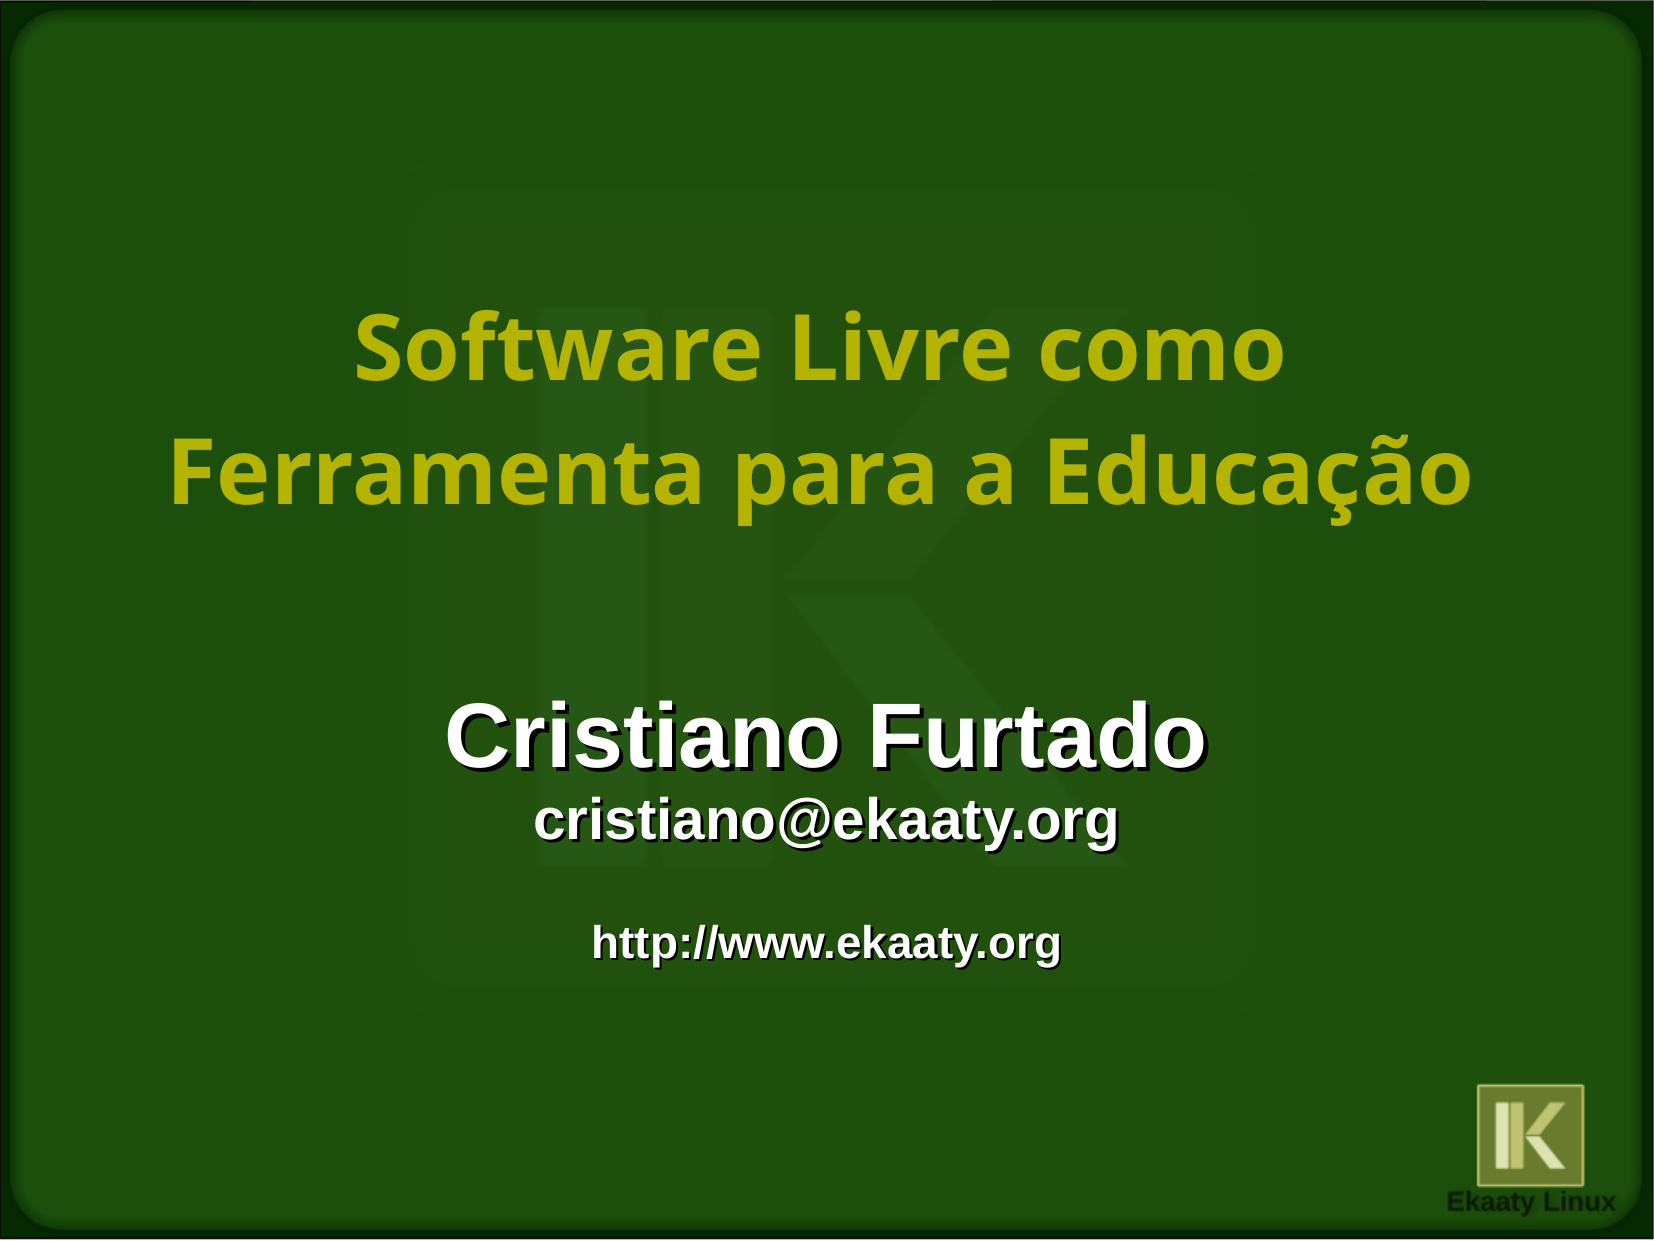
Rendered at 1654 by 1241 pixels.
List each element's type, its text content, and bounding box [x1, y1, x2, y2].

title Software Livre como Ferramenta para a Educação [76, 289, 1566, 525]
title Cristiano Furtado cristiano@ekaaty.org http://www.ekaaty.org [82, 684, 1572, 969]
picture [0, 0, 1654, 1241]
